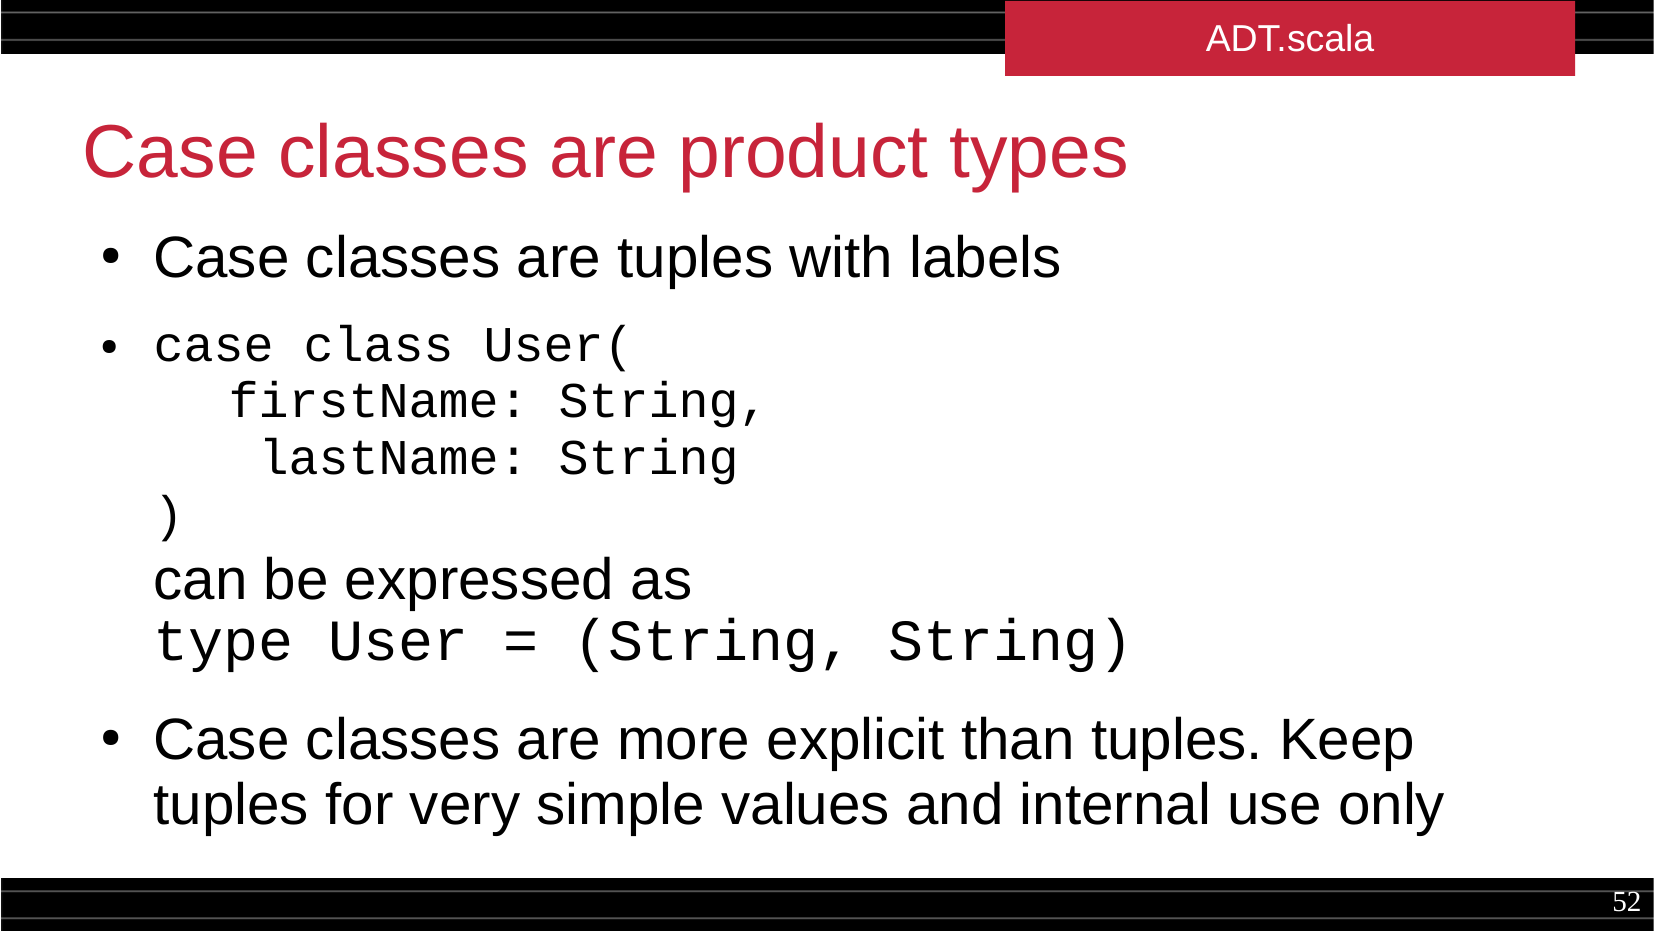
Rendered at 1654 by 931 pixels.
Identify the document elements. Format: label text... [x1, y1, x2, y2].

list Case classes are tuples with labels case class User( firstName: String, lastName: String ) can be expressed as type User = (String, String) Case classes are more explicit than tuples. Keep tuples for very simple values and internal use only [82, 225, 1571, 856]
picture [1576, 0, 1654, 54]
title Case classes are product types [82, 92, 1571, 211]
text_box ADT.scala [1005, 0, 1576, 76]
picture [1, 0, 1005, 54]
picture [1, 878, 1654, 931]
